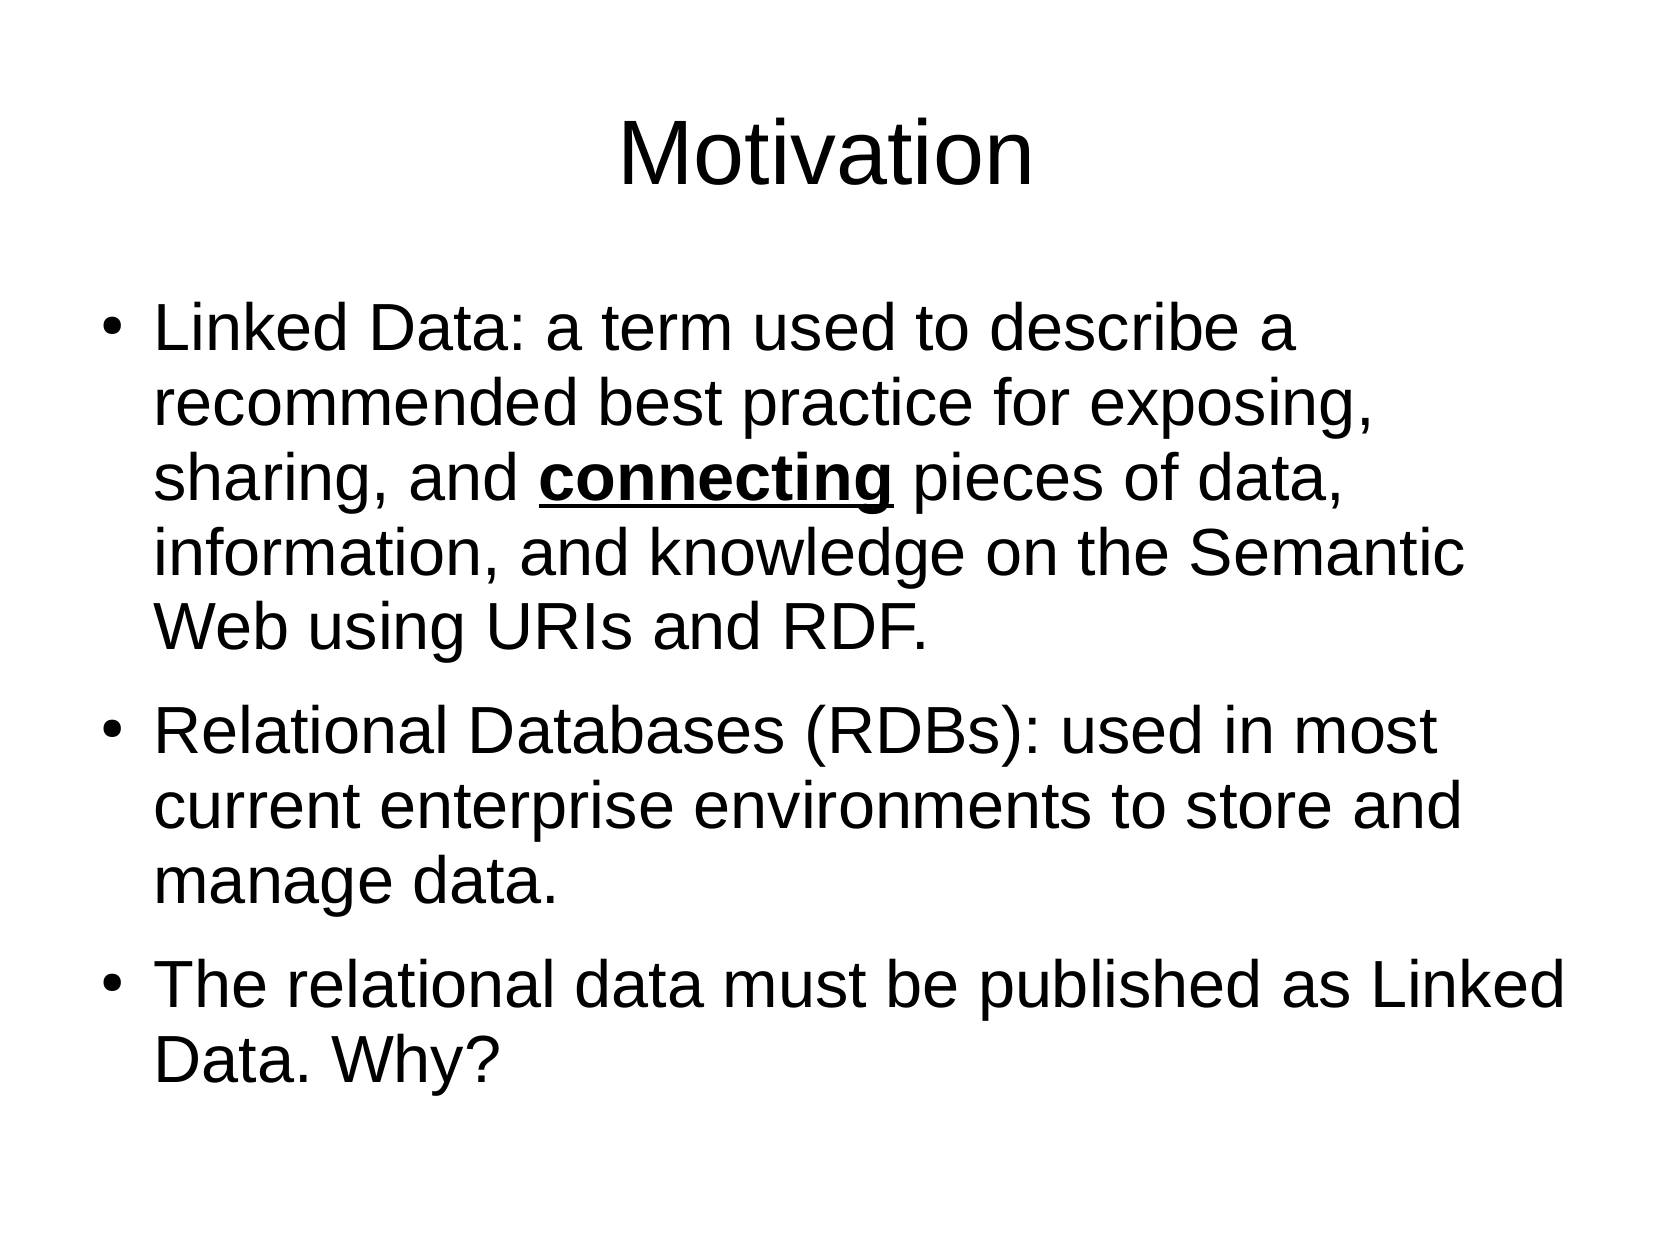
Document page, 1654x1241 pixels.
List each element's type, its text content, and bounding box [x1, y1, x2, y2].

list Linked Data: a term used to describe a recommended best practice for exposing, sharing, and connecting pieces of data, information, and knowledge on the Semantic Web using URIs and RDF. Relational Databases (RDBs): used in most current enterprise environments to store and manage data. The relational data must be published as Linked Data. Why? [82, 290, 1571, 1097]
title Motivation [82, 56, 1571, 250]
